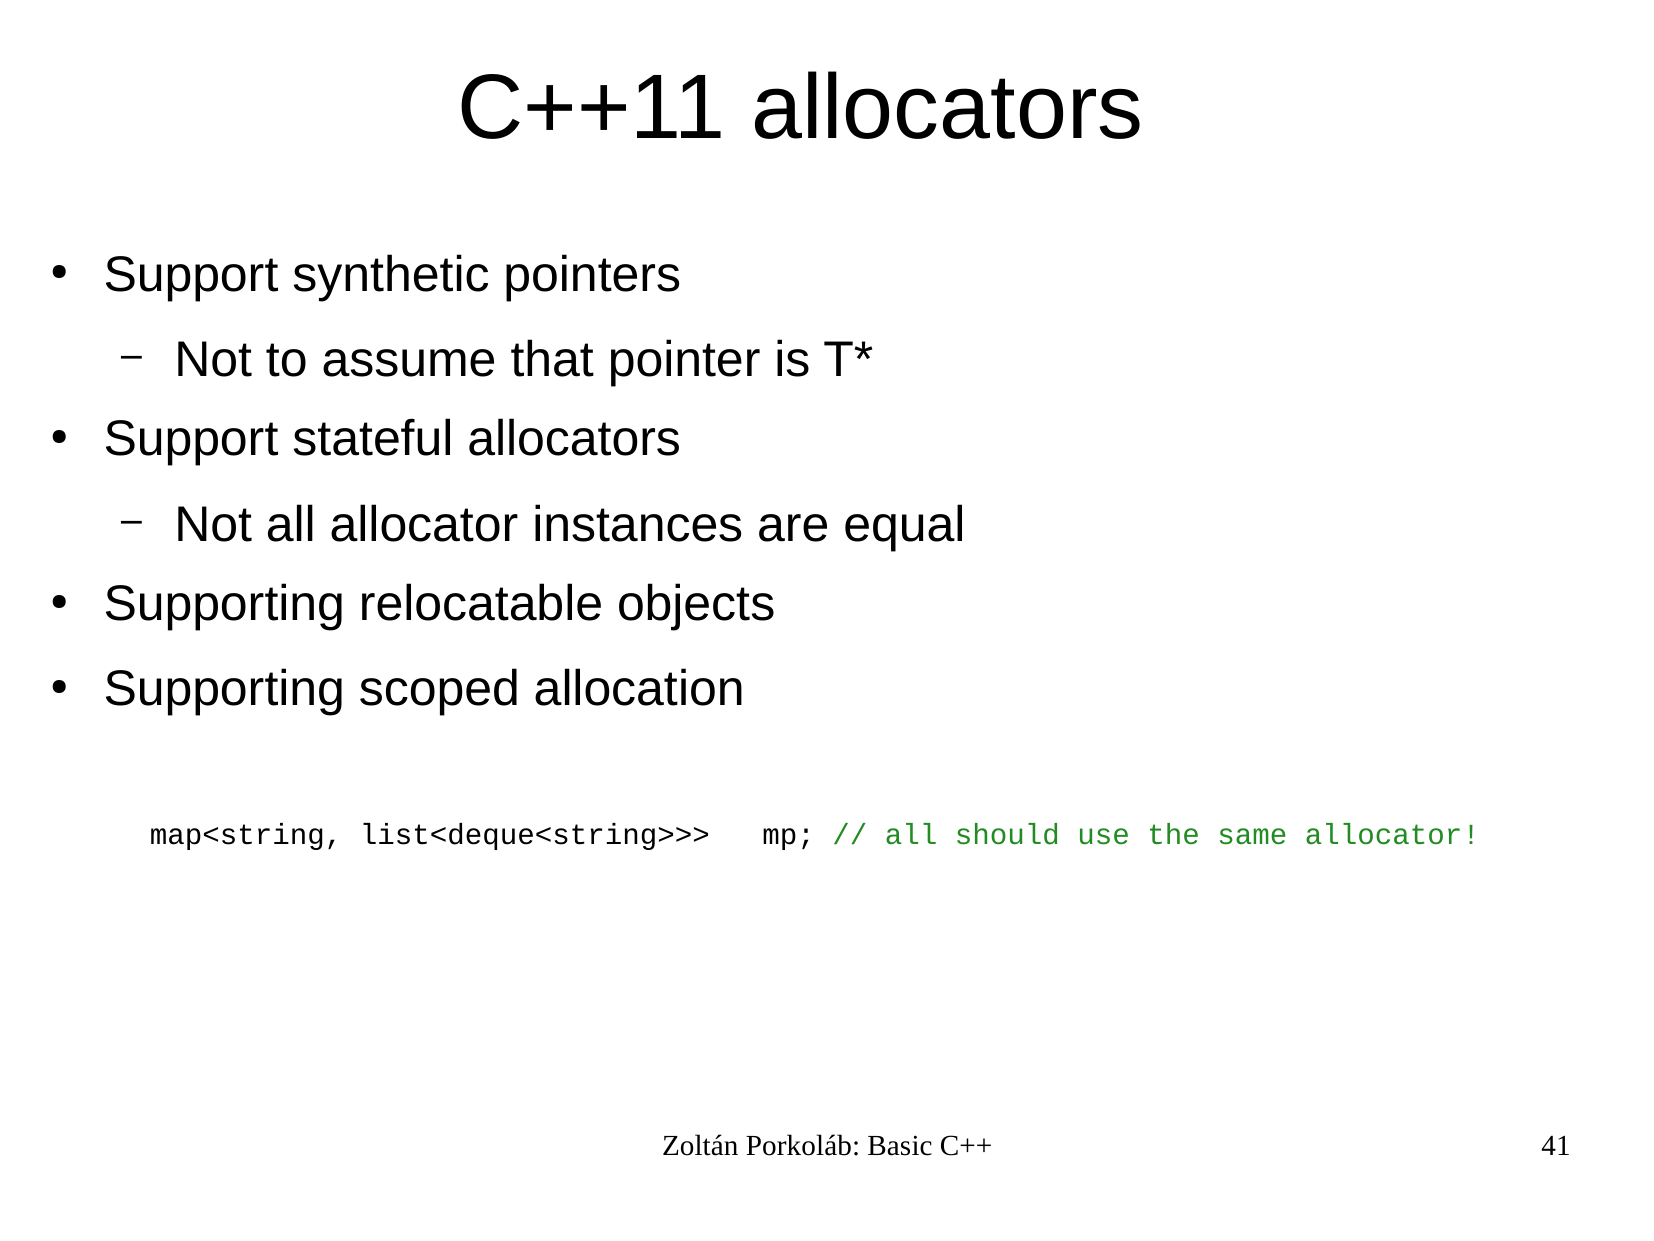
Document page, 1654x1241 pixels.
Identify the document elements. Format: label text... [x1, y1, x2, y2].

text_box map<string, list<deque<string>>> mp; // all should use the same allocator! [60, 780, 1654, 976]
list Support synthetic pointers Not to assume that pointer is T* Support stateful allocators Not all allocator instances are equal Supporting relocatable objects Supporting scoped allocation [32, 165, 1593, 796]
title C++11 allocators [56, 2, 1546, 165]
